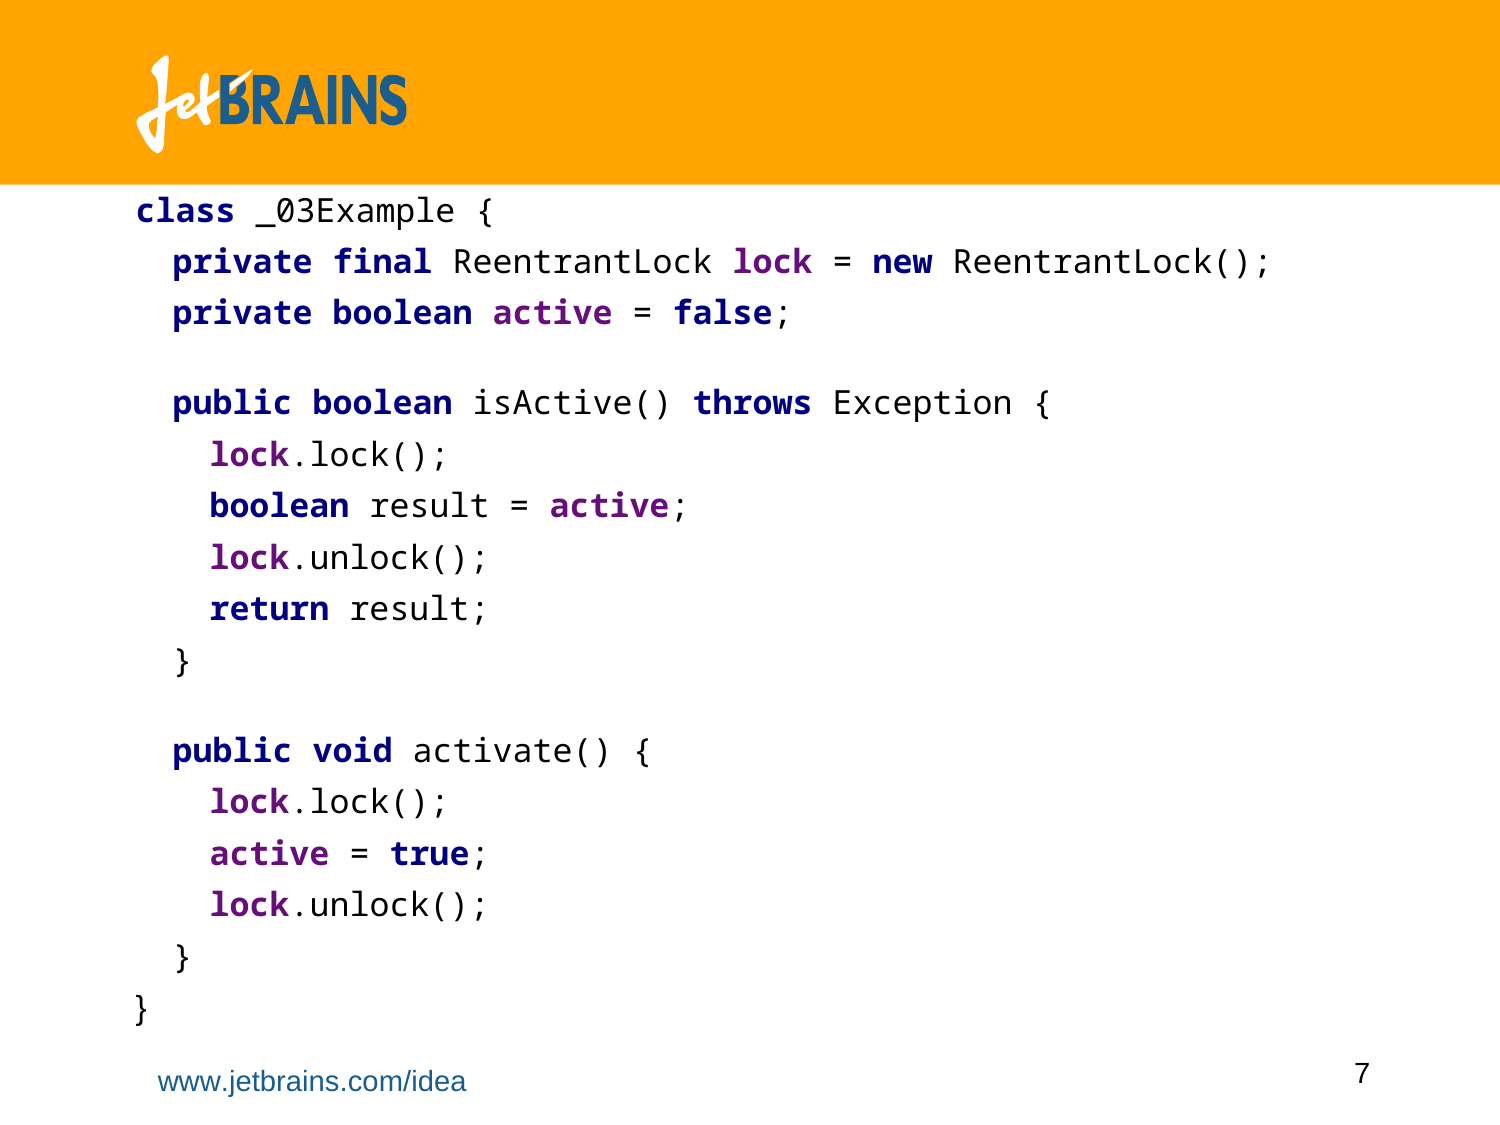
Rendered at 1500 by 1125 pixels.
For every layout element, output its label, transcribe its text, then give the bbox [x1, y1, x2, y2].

subtitle class _03Example { private final ReentrantLock lock = new ReentrantLock(); private boolean active = false; public boolean isActive() throws Exception { lock.lock(); boolean result = active; lock.unlock(); return result; } public void activate() { lock.lock(); active = true; lock.unlock(); } } [135, 193, 1377, 1068]
